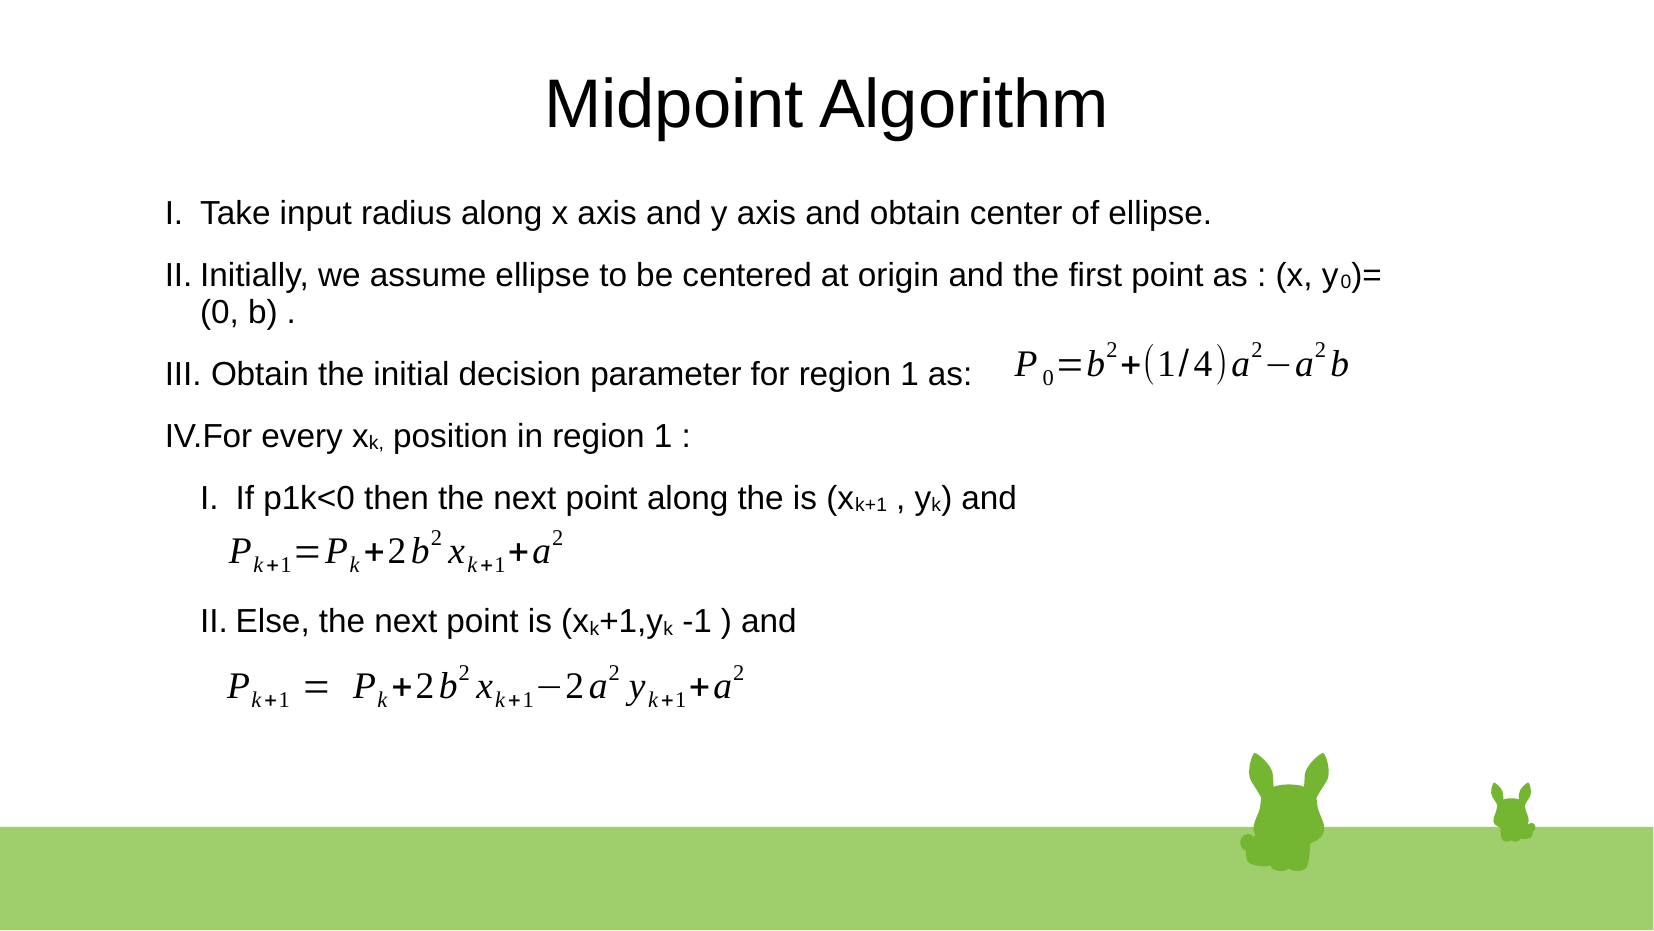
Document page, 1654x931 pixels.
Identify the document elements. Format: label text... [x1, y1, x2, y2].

title Midpoint Algorithm [88, 29, 1565, 178]
chart [1012, 337, 1351, 390]
text_box Take input radius along x axis and y axis and obtain center of ellipse. Initially, we assume ellipse to be centered at origin and the first point as : (x, y0)= (0, b) . Obtain the initial decision parameter for region 1 as: For every xk, position in region 1 : If p1k<0 then the next point along the is (xk+1 , yk) and Else, the next point is (xk+1,yk -1 ) and [150, 187, 1426, 751]
chart [224, 660, 745, 713]
chart [226, 525, 564, 578]
